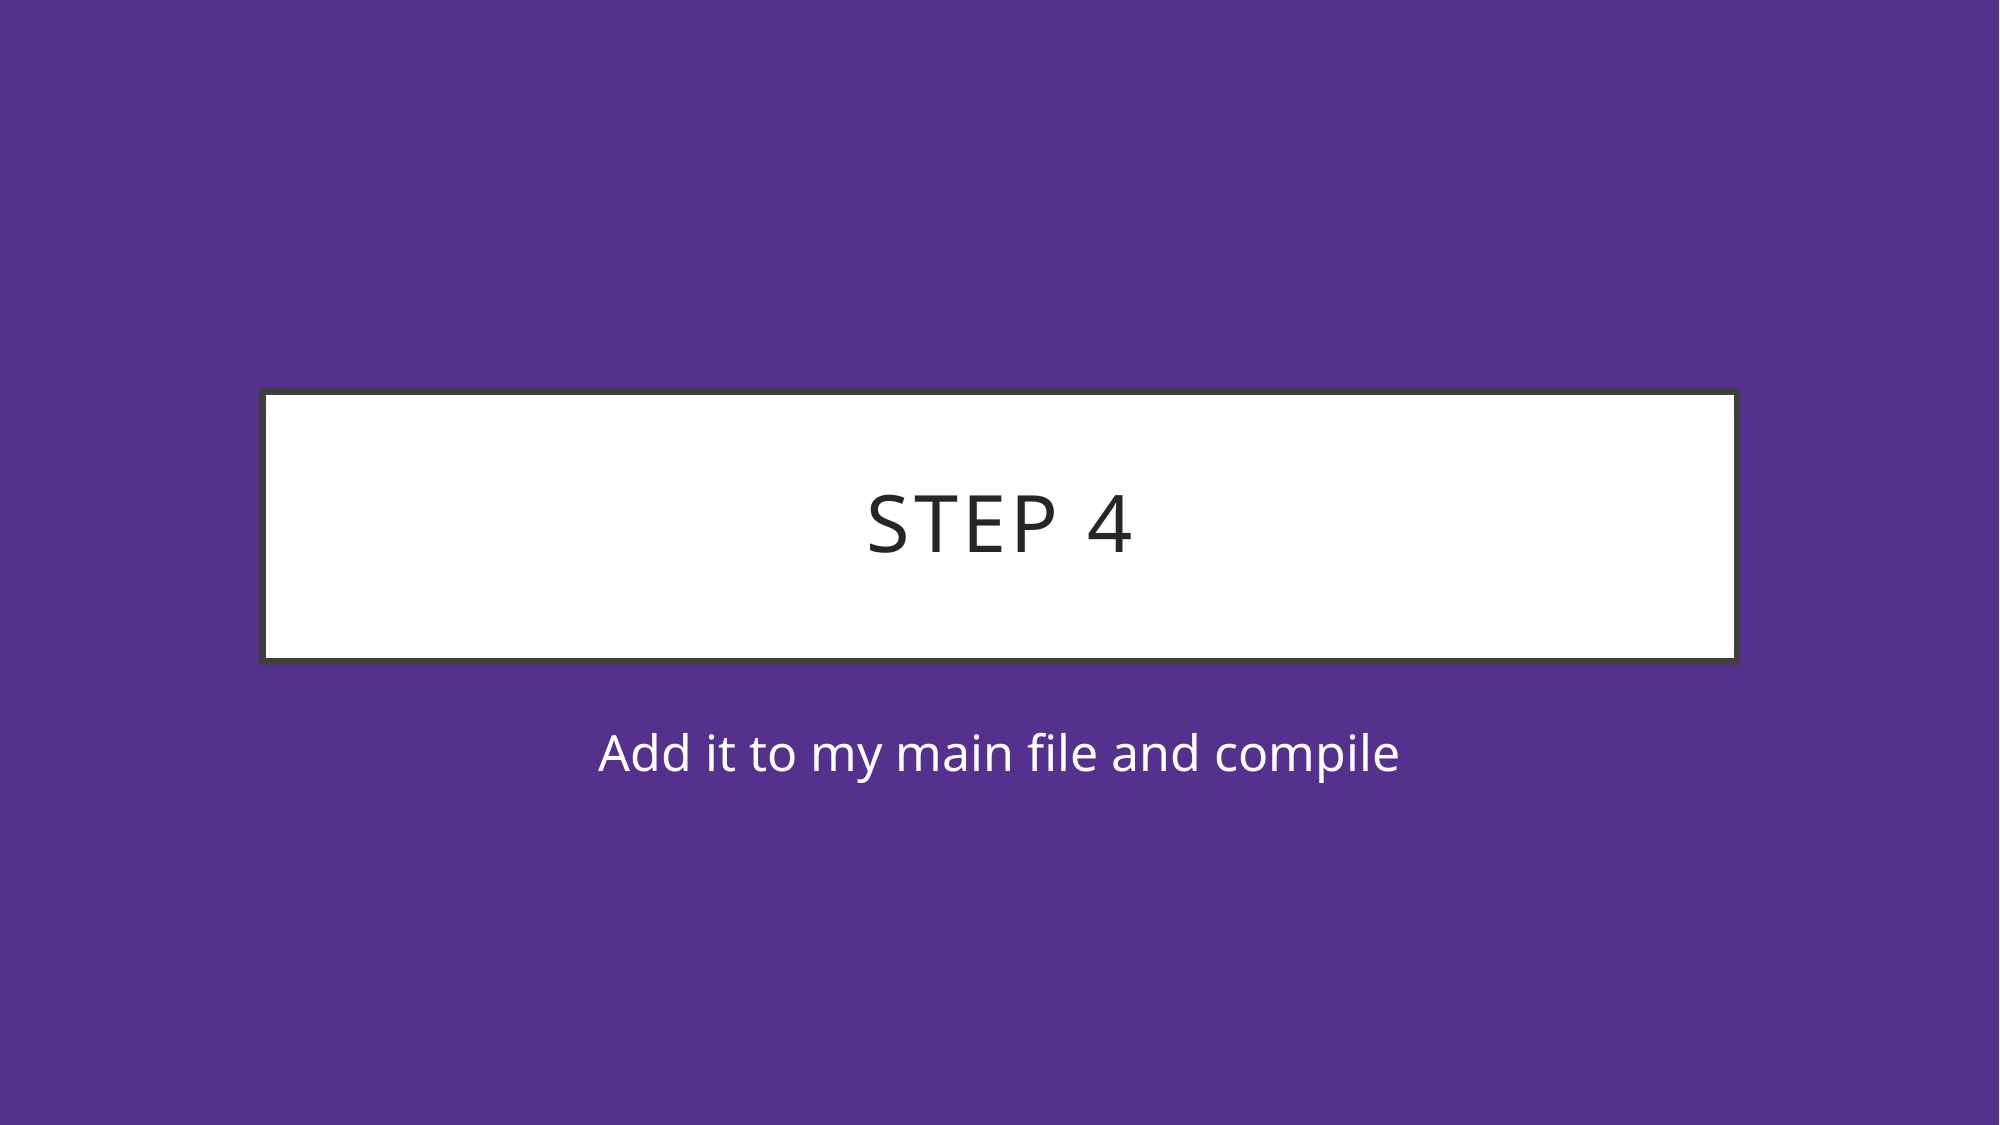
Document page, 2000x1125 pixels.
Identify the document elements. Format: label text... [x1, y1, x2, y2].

list Add it to my main file and compile [442, 713, 1558, 984]
title Step 4 [262, 391, 1737, 662]
